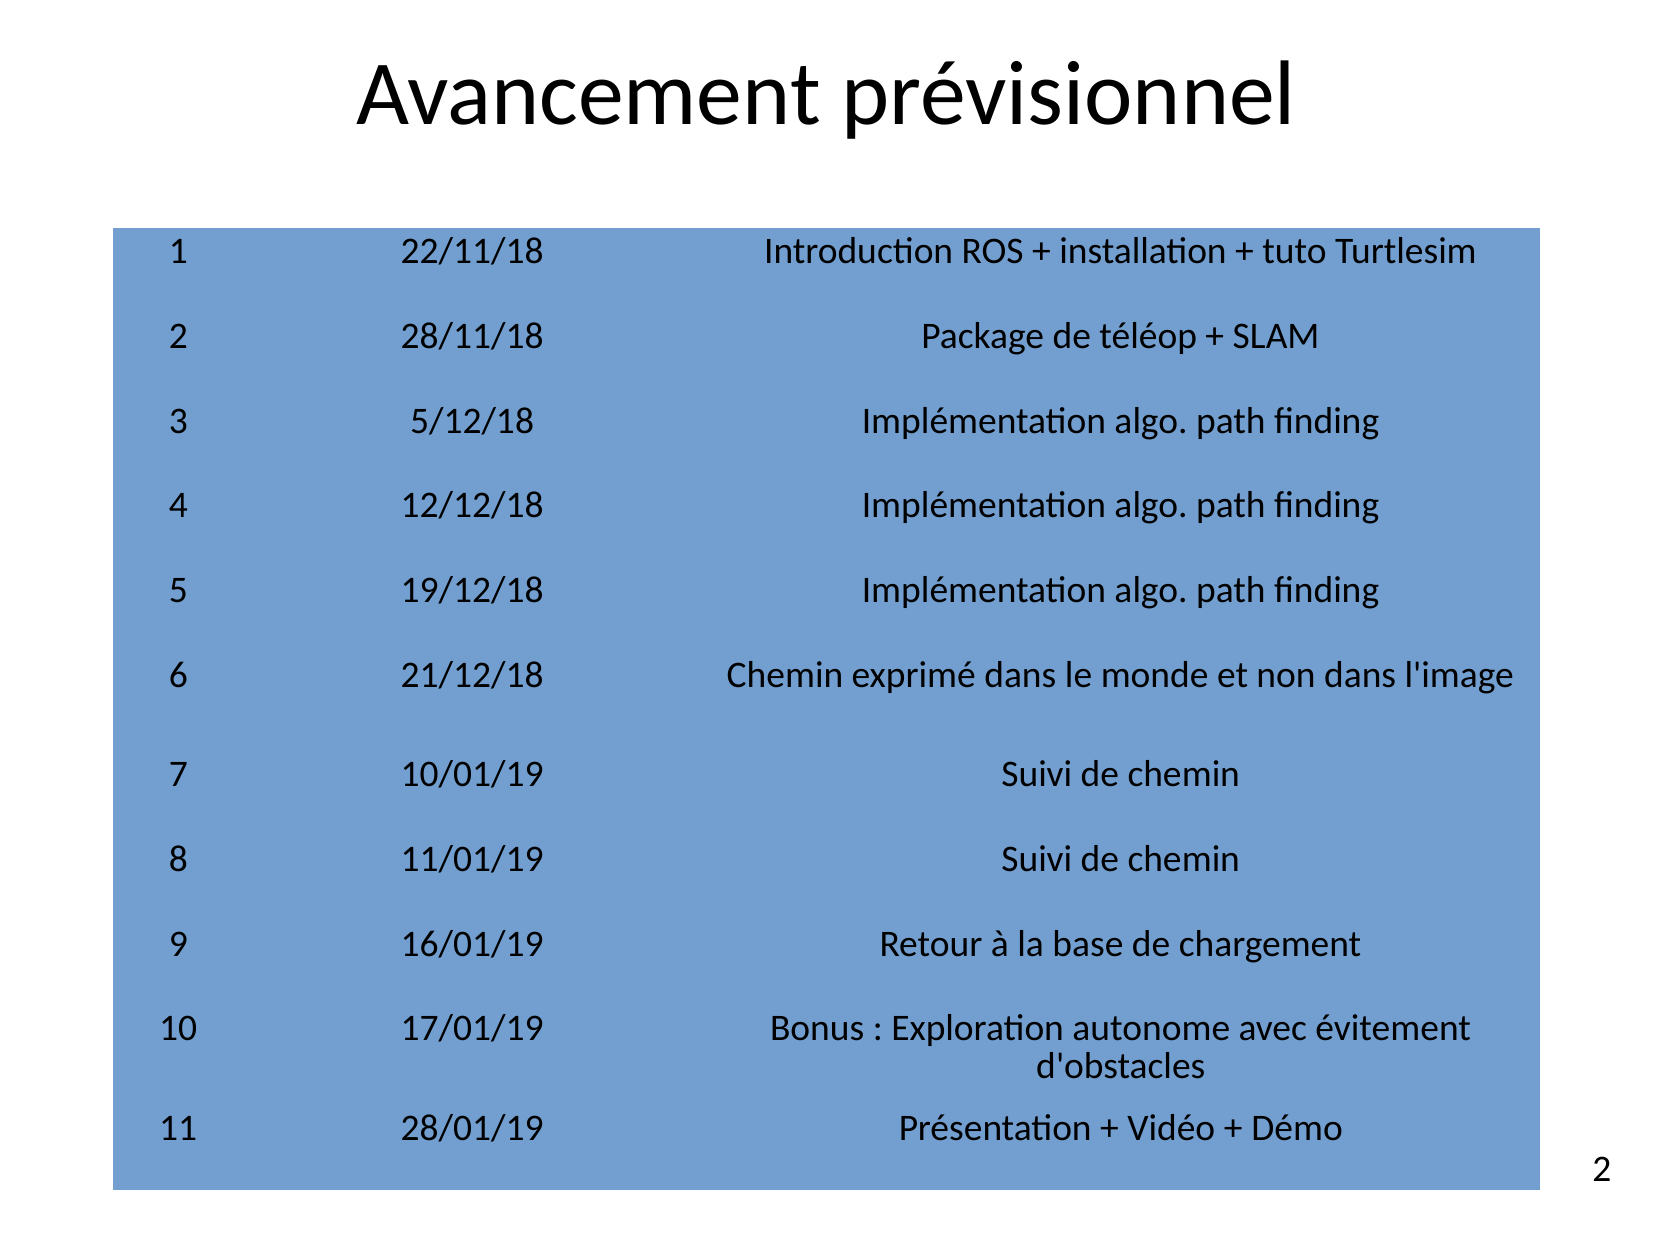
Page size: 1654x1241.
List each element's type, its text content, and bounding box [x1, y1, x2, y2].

table_header 1 [113, 228, 243, 313]
table_cell 9 [113, 921, 243, 1005]
table_cell Suivi de chemin [701, 836, 1540, 921]
table_cell 10 [113, 1005, 243, 1105]
table_cell Chemin exprimé dans le monde et non dans l'image [701, 651, 1540, 751]
text_box [1577, 1146, 1627, 1208]
table_cell 19/12/18 [243, 567, 701, 651]
table_header 22/11/18 [243, 228, 701, 313]
table_cell 21/12/18 [243, 651, 701, 751]
table_cell 2 [113, 313, 243, 398]
table_cell 6 [113, 651, 243, 751]
table_cell 5 [113, 567, 243, 651]
table_cell 5/12/18 [243, 398, 701, 482]
table_cell 16/01/19 [243, 921, 701, 1005]
table_cell Implémentation algo. path finding [701, 398, 1540, 482]
table_cell Bonus : Exploration autonome avec évitement d'obstacles [701, 1005, 1540, 1105]
table_cell 17/01/19 [243, 1005, 701, 1105]
table_cell Retour à la base de chargement [701, 921, 1540, 1005]
table_cell 7 [113, 751, 243, 836]
table_cell 11/01/19 [243, 836, 701, 921]
table_cell 3 [113, 398, 243, 482]
table_cell Implémentation algo. path finding [701, 567, 1540, 651]
table_cell Implémentation algo. path finding [701, 482, 1540, 567]
title Avancement prévisionnel [82, 32, 1571, 144]
table_header Introduction ROS + installation + tuto Turtlesim [701, 228, 1540, 313]
table_cell 28/11/18 [243, 313, 701, 398]
table_cell 12/12/18 [243, 482, 701, 567]
table_cell 8 [113, 836, 243, 921]
table_cell 11 [113, 1105, 243, 1190]
table_cell 28/01/19 [243, 1105, 701, 1190]
table_cell Présentation + Vidéo + Démo [701, 1105, 1540, 1190]
table_cell Suivi de chemin [701, 751, 1540, 836]
table_cell 10/01/19 [243, 751, 701, 836]
table_cell 4 [113, 482, 243, 567]
table_cell Package de téléop + SLAM [701, 313, 1540, 398]
